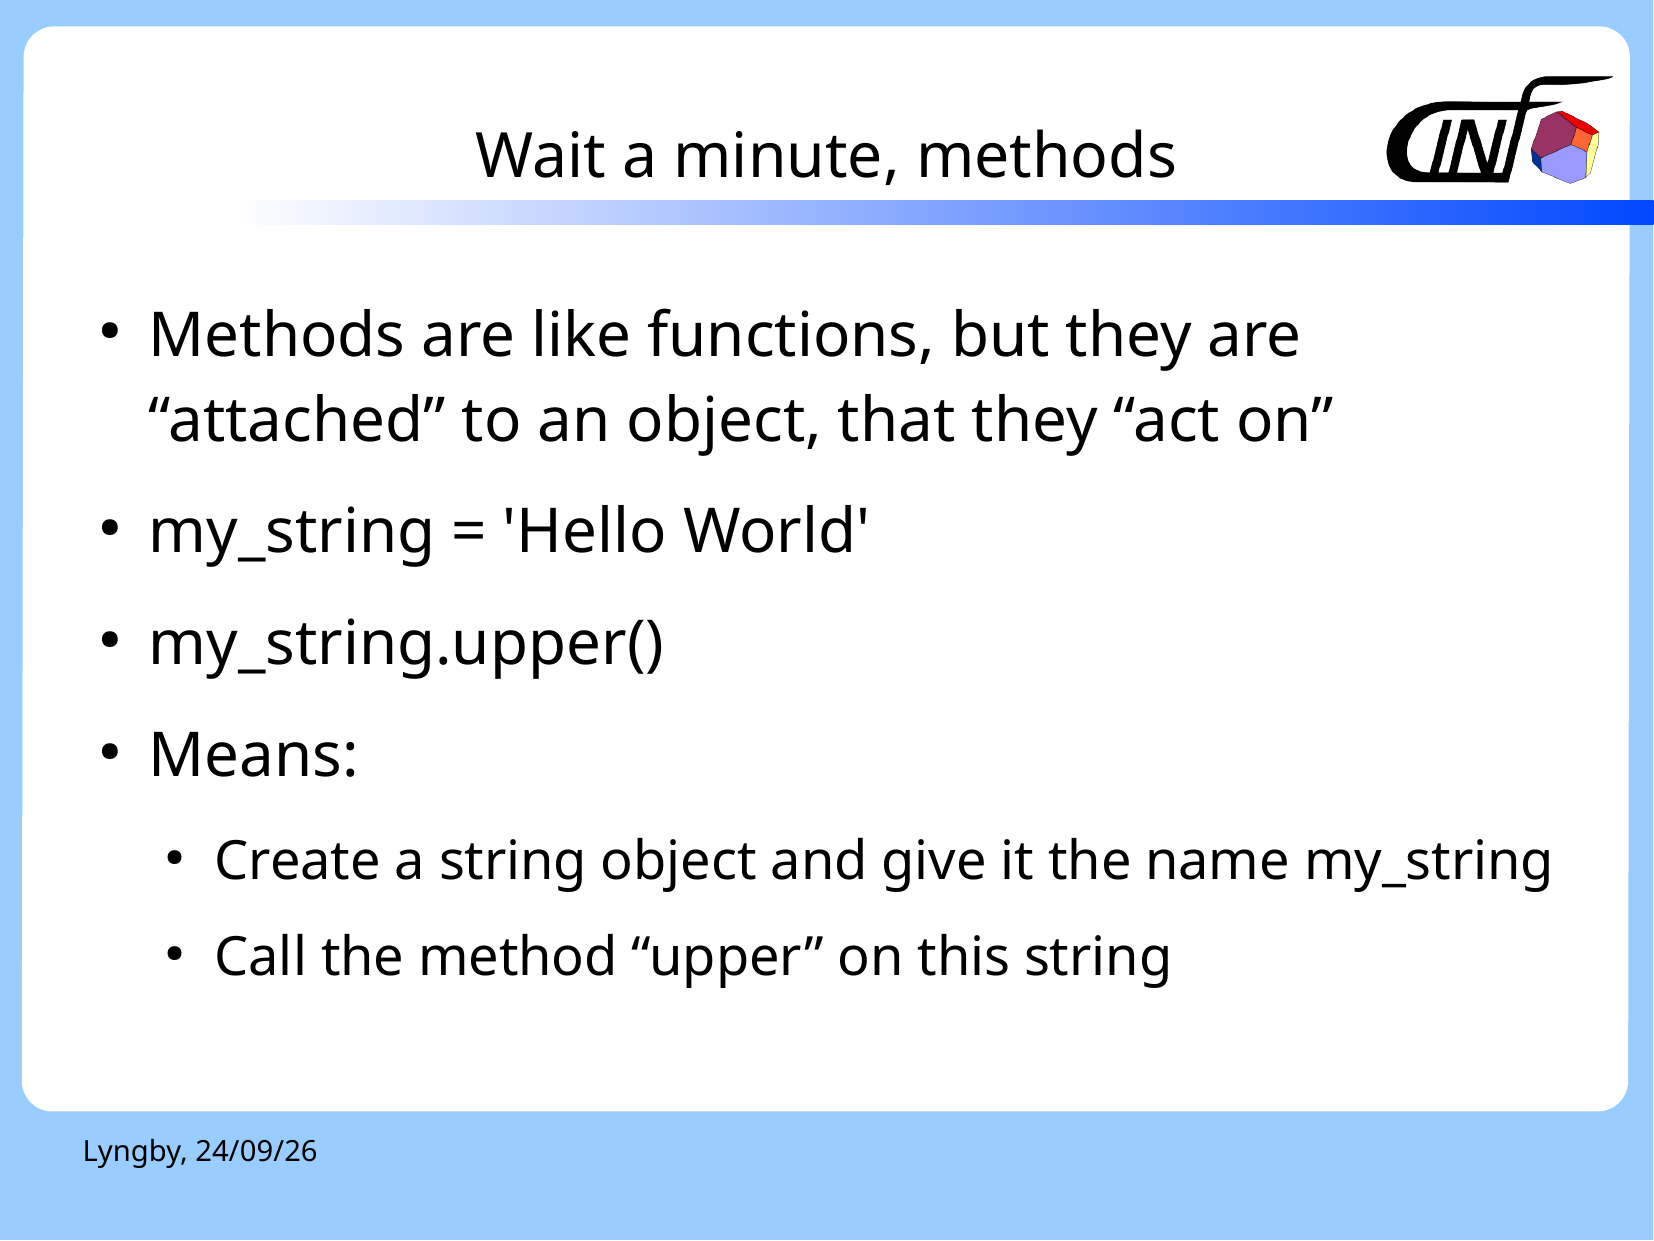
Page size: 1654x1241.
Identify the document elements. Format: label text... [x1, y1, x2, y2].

list Methods are like functions, but they are “attached” to an object, that they “act on” my_string = 'Hello World' my_string.upper() Means: Create a string object and give it the name my_string Call the method “upper” on this string [82, 290, 1571, 1010]
title Wait a minute, methods [82, 49, 1571, 257]
picture [1571, 76, 1613, 184]
